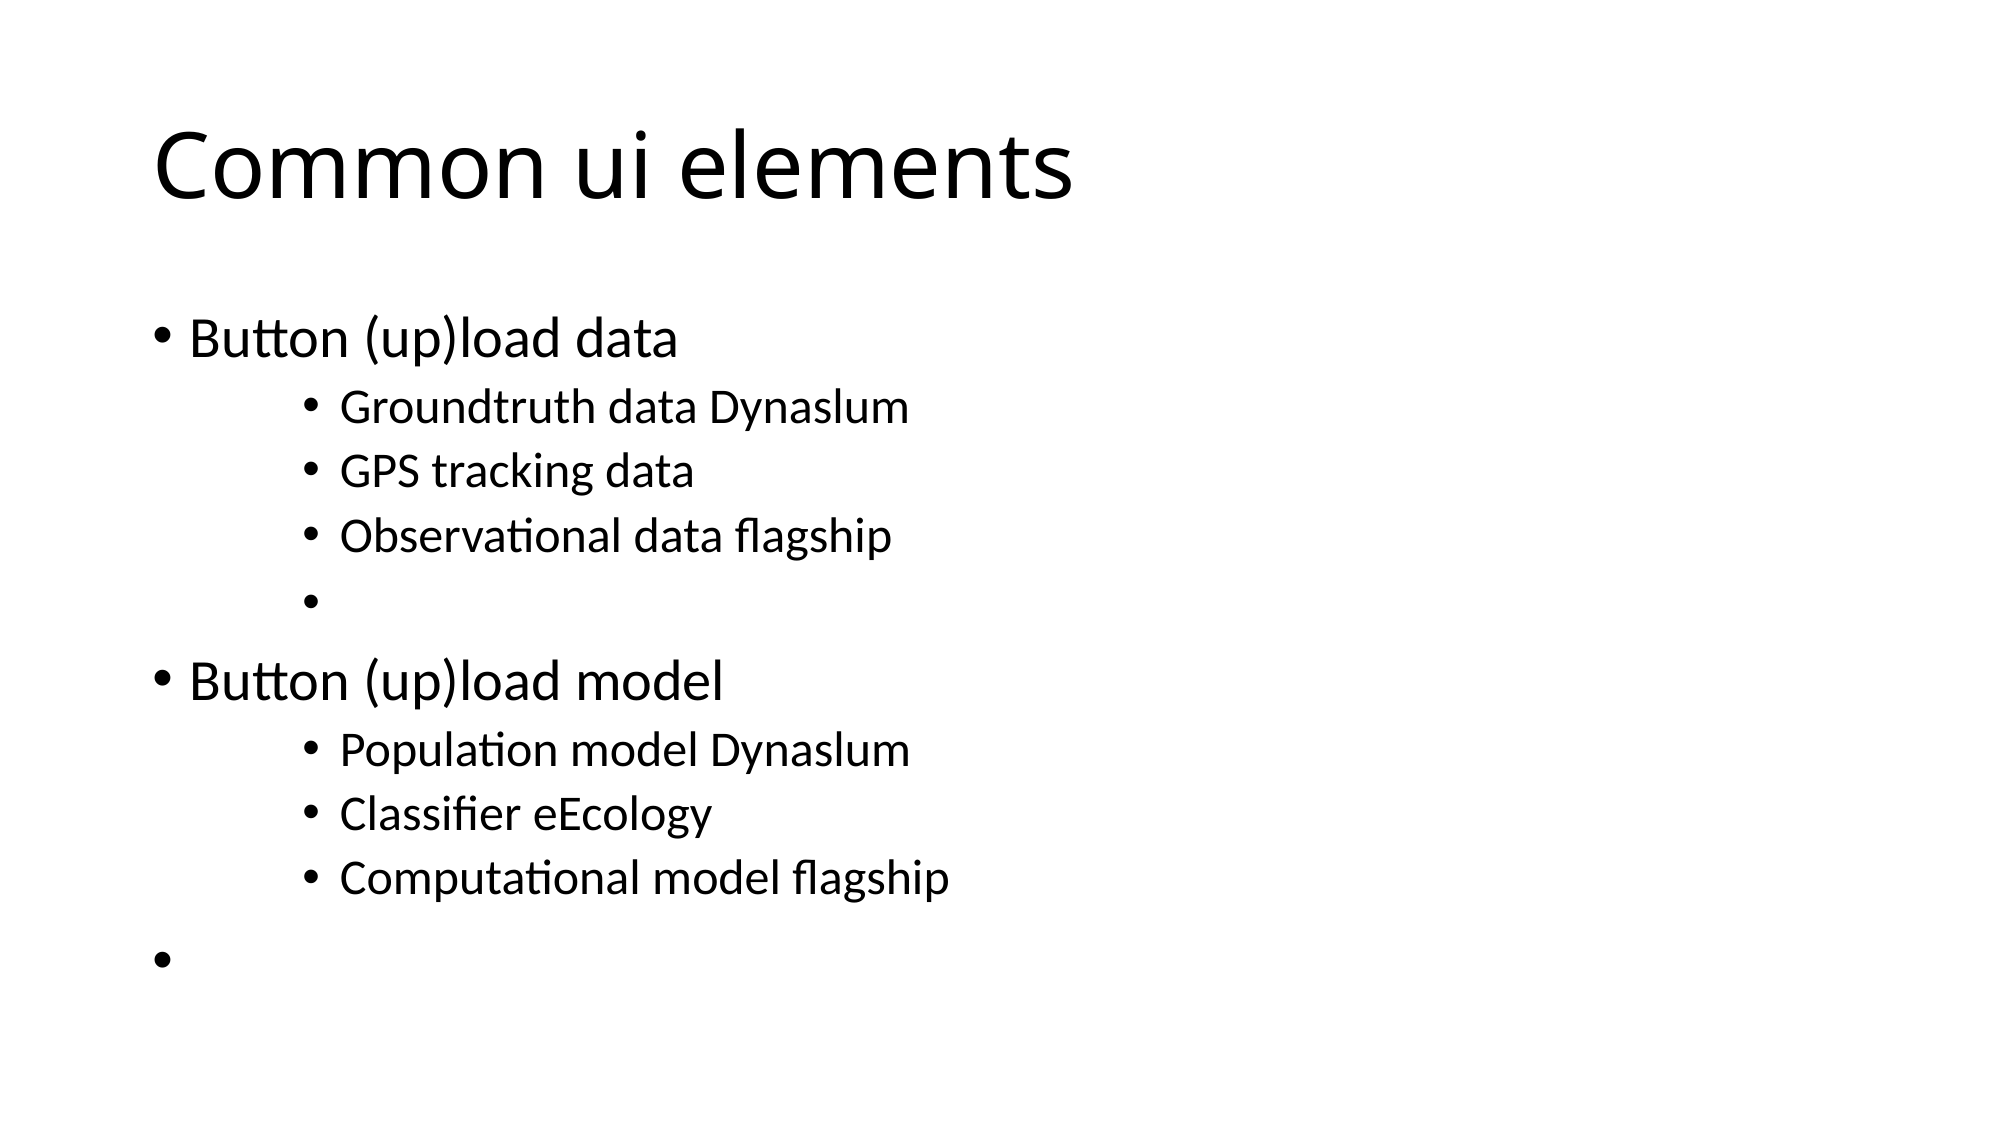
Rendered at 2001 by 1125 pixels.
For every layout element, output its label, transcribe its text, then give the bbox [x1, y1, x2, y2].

title Common ui elements [137, 59, 1863, 278]
list Button (up)load data Groundtruth data Dynaslum GPS tracking data Observational data flagship Button (up)load model Population model Dynaslum Classifier eEcology Computational model flagship [137, 299, 1863, 1014]
